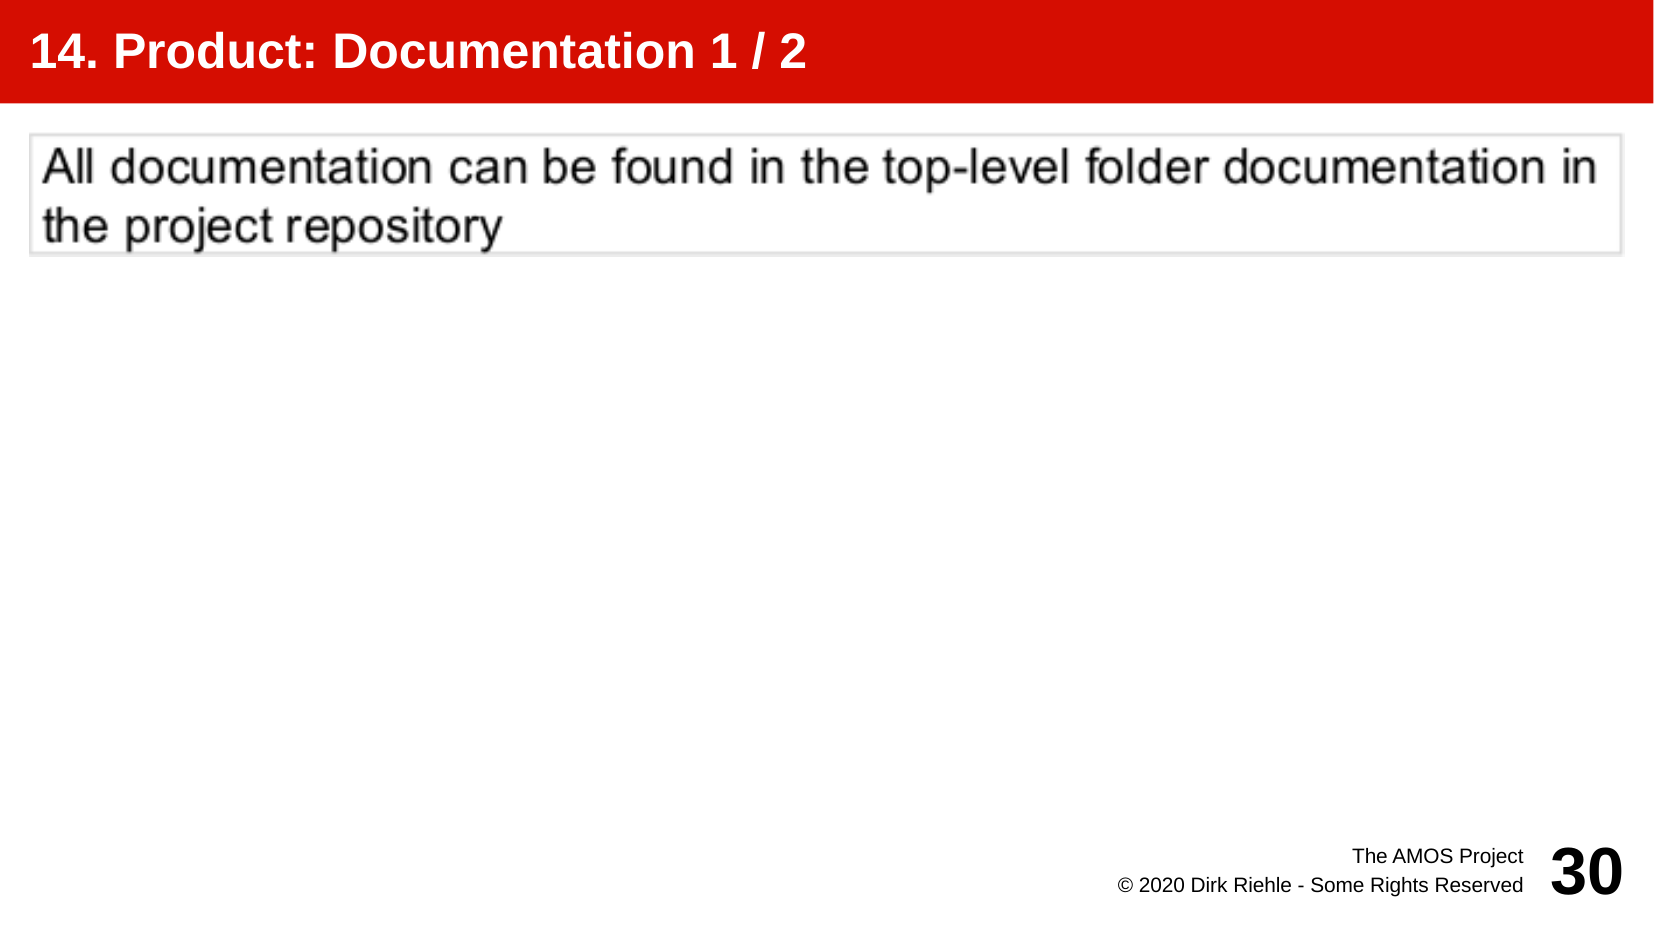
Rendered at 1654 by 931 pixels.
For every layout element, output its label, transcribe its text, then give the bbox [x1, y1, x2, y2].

picture [29, 132, 1625, 257]
title 14. Product: Documentation 1 / 2 [0, 0, 1654, 104]
